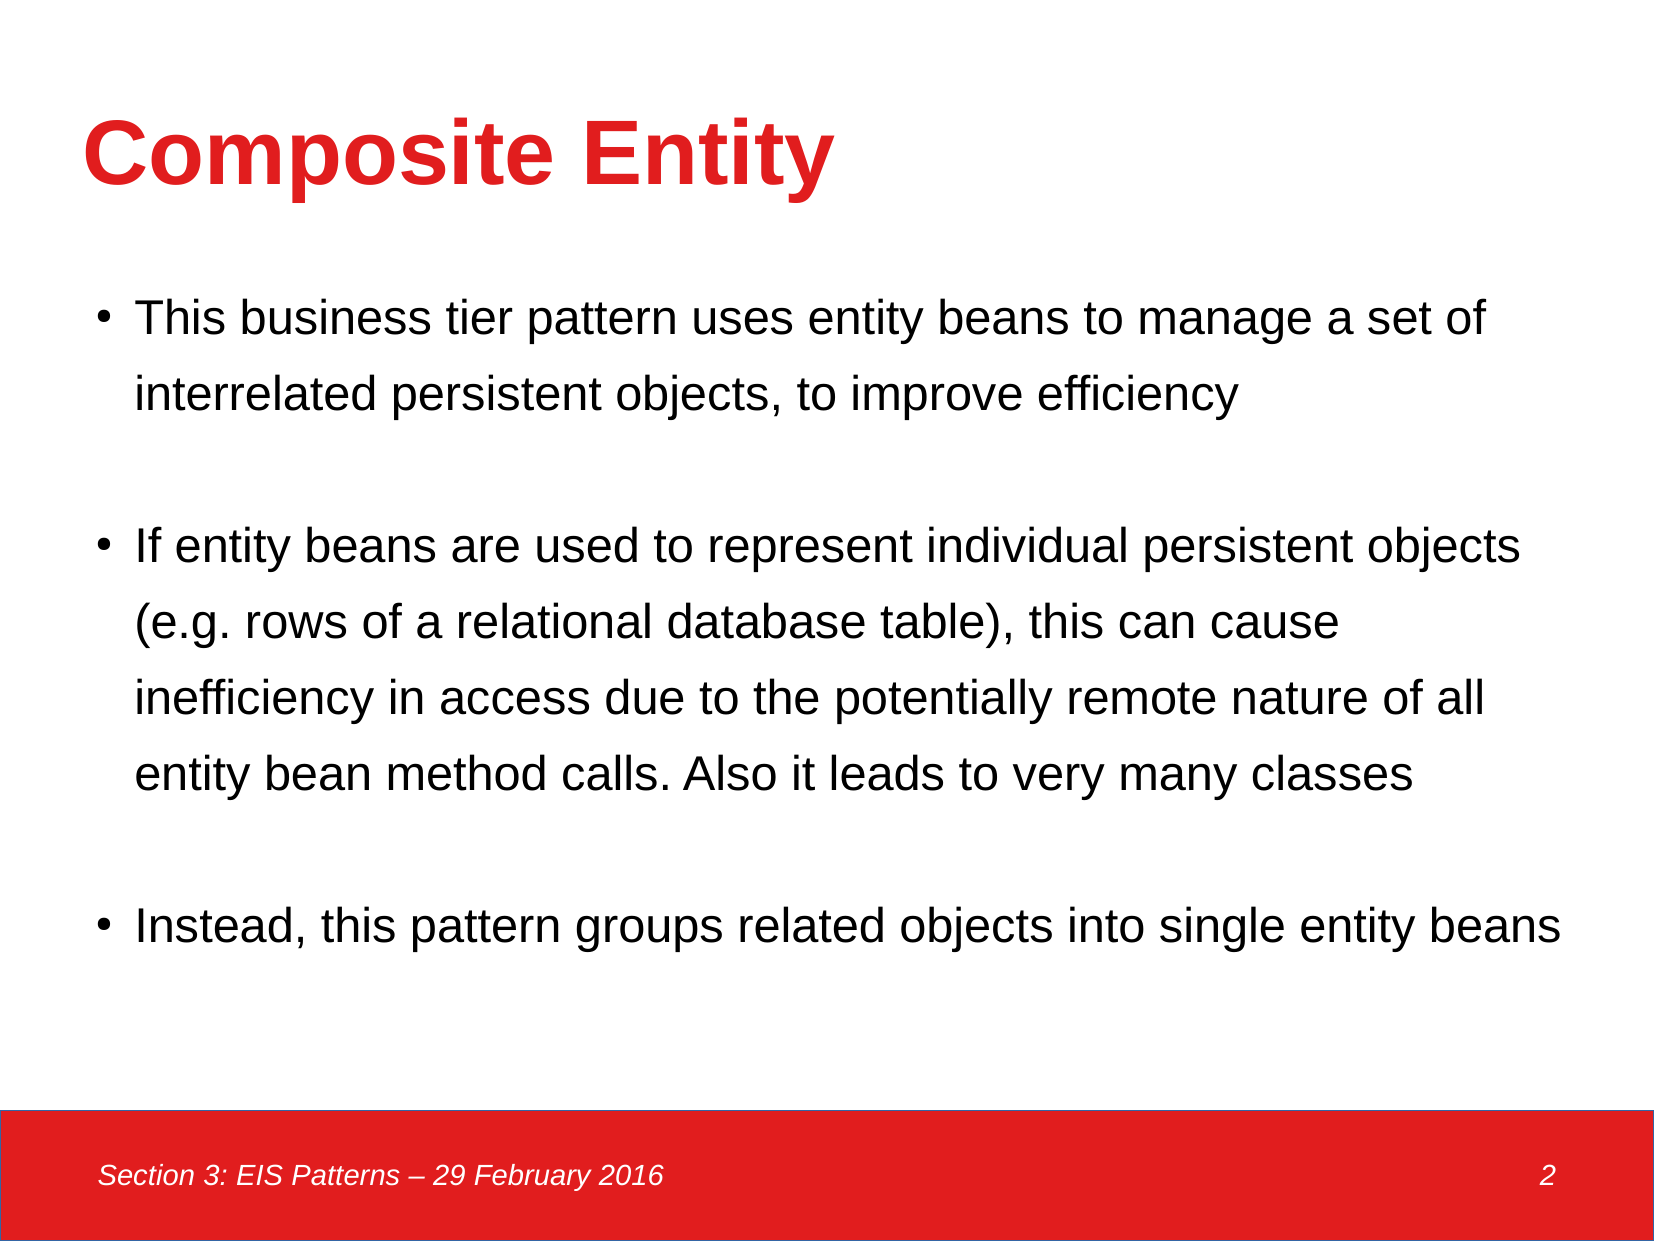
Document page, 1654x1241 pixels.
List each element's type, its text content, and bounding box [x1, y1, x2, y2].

list This business tier pattern uses entity beans to manage a set of interrelated persistent objects, to improve efficiency If entity beans are used to represent individual persistent objects (e.g. rows of a relational database table), this can cause inefficiency in access due to the potentially remote nature of all entity bean method calls. Also it leads to very many classes Instead, this pattern groups related objects into single entity beans [82, 290, 1571, 1010]
title Composite Entity [82, 49, 1571, 257]
